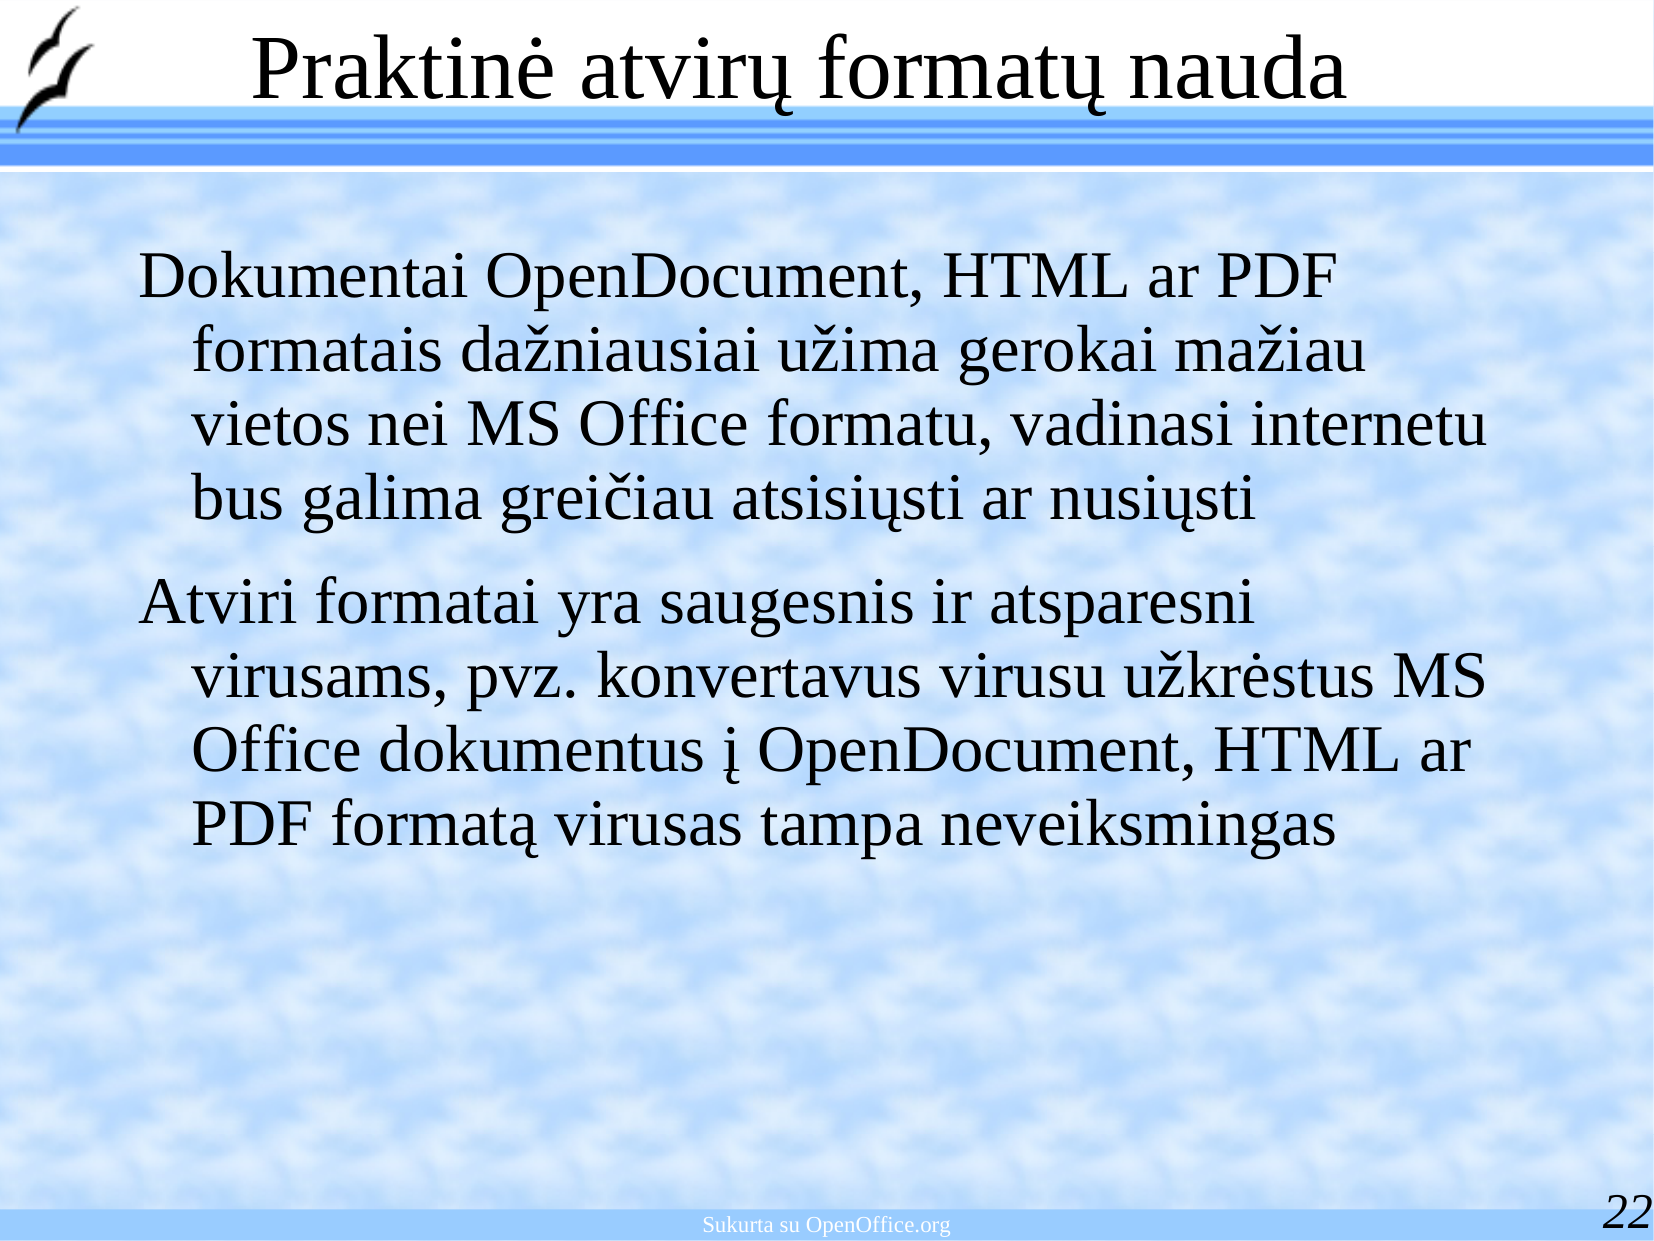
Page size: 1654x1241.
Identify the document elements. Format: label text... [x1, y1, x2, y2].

title Praktinė atvirų formatų nauda [94, 0, 1507, 137]
list Dokumentai OpenDocument, HTML ar PDF formatais dažniausiai užima gerokai mažiau vietos nei MS Office formatu, vadinasi internetu bus galima greičiau atsisiųsti ar nusiųsti Atviri formatai yra saugesnis ir atsparesni virusams, pvz. konvertavus virusu užkrėstus MS Office dokumentus į OpenDocument, HTML ar PDF formatą virusas tampa neveiksmingas [120, 238, 1533, 1195]
picture [0, 0, 1654, 1209]
